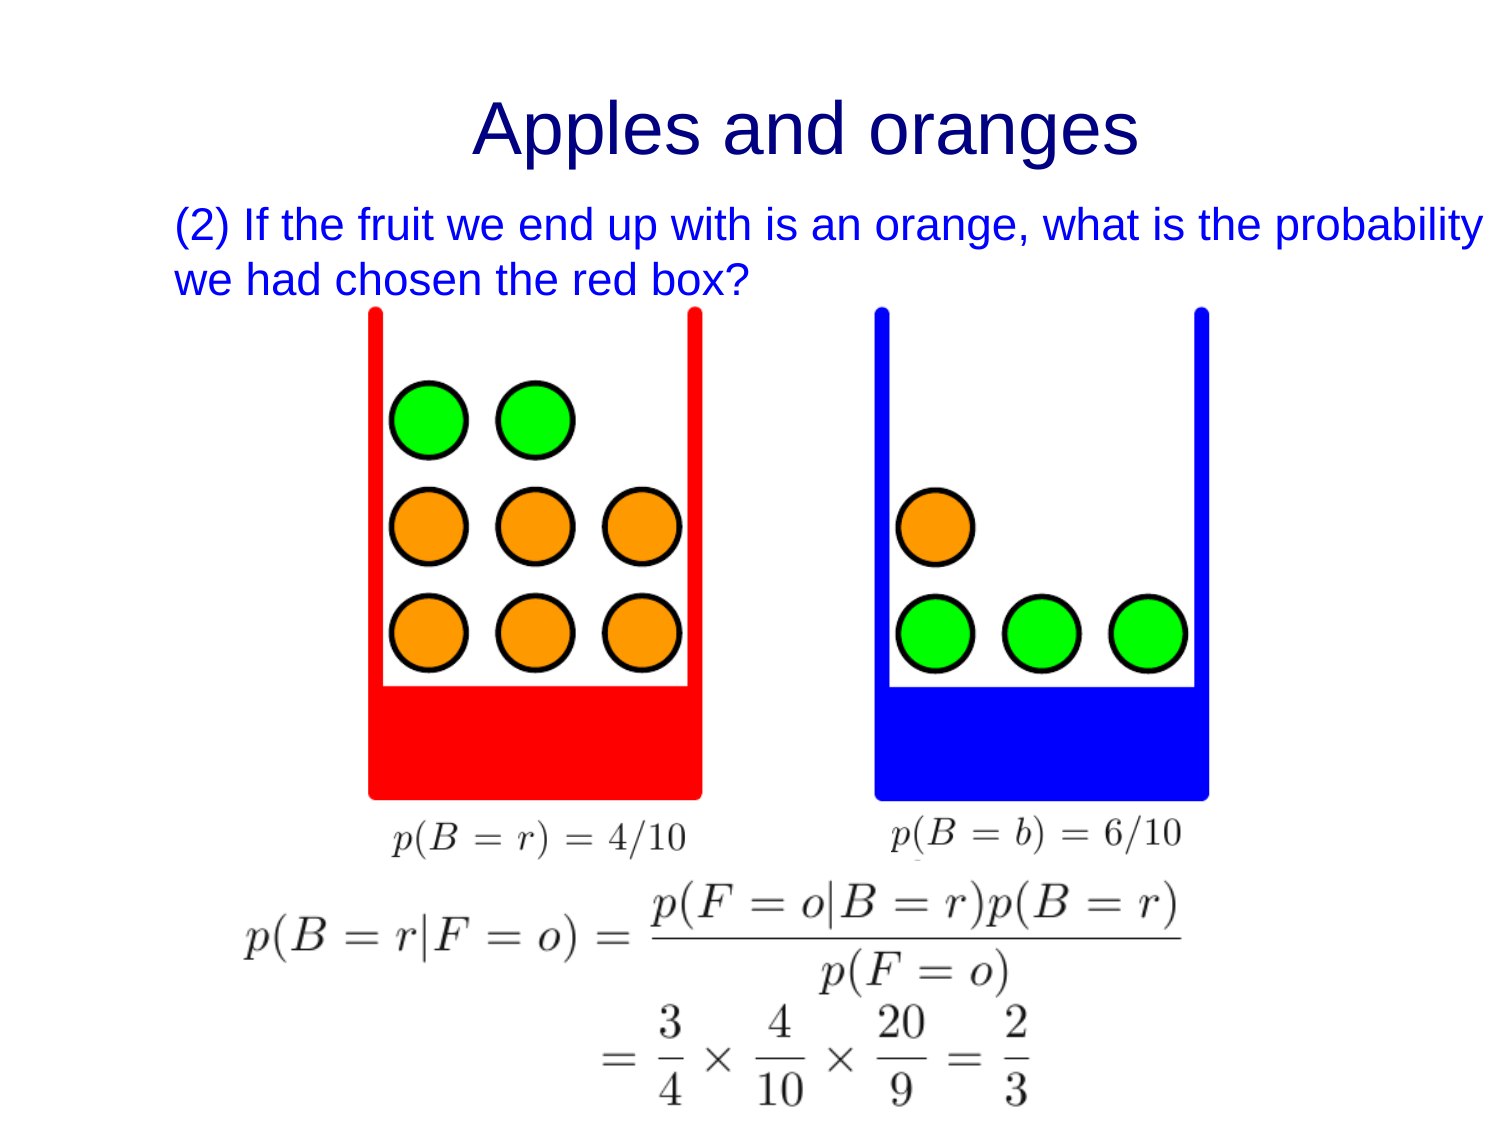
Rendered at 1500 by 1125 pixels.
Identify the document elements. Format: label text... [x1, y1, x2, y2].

picture [891, 812, 1183, 861]
list (2) If the fruit we end up with is an orange, what is the probability we had chosen the red box? [37, 187, 1500, 1125]
picture [389, 813, 690, 861]
picture [243, 878, 1196, 1110]
title Apples and oranges [149, 65, 1463, 179]
picture [871, 303, 1213, 805]
picture [367, 305, 705, 804]
